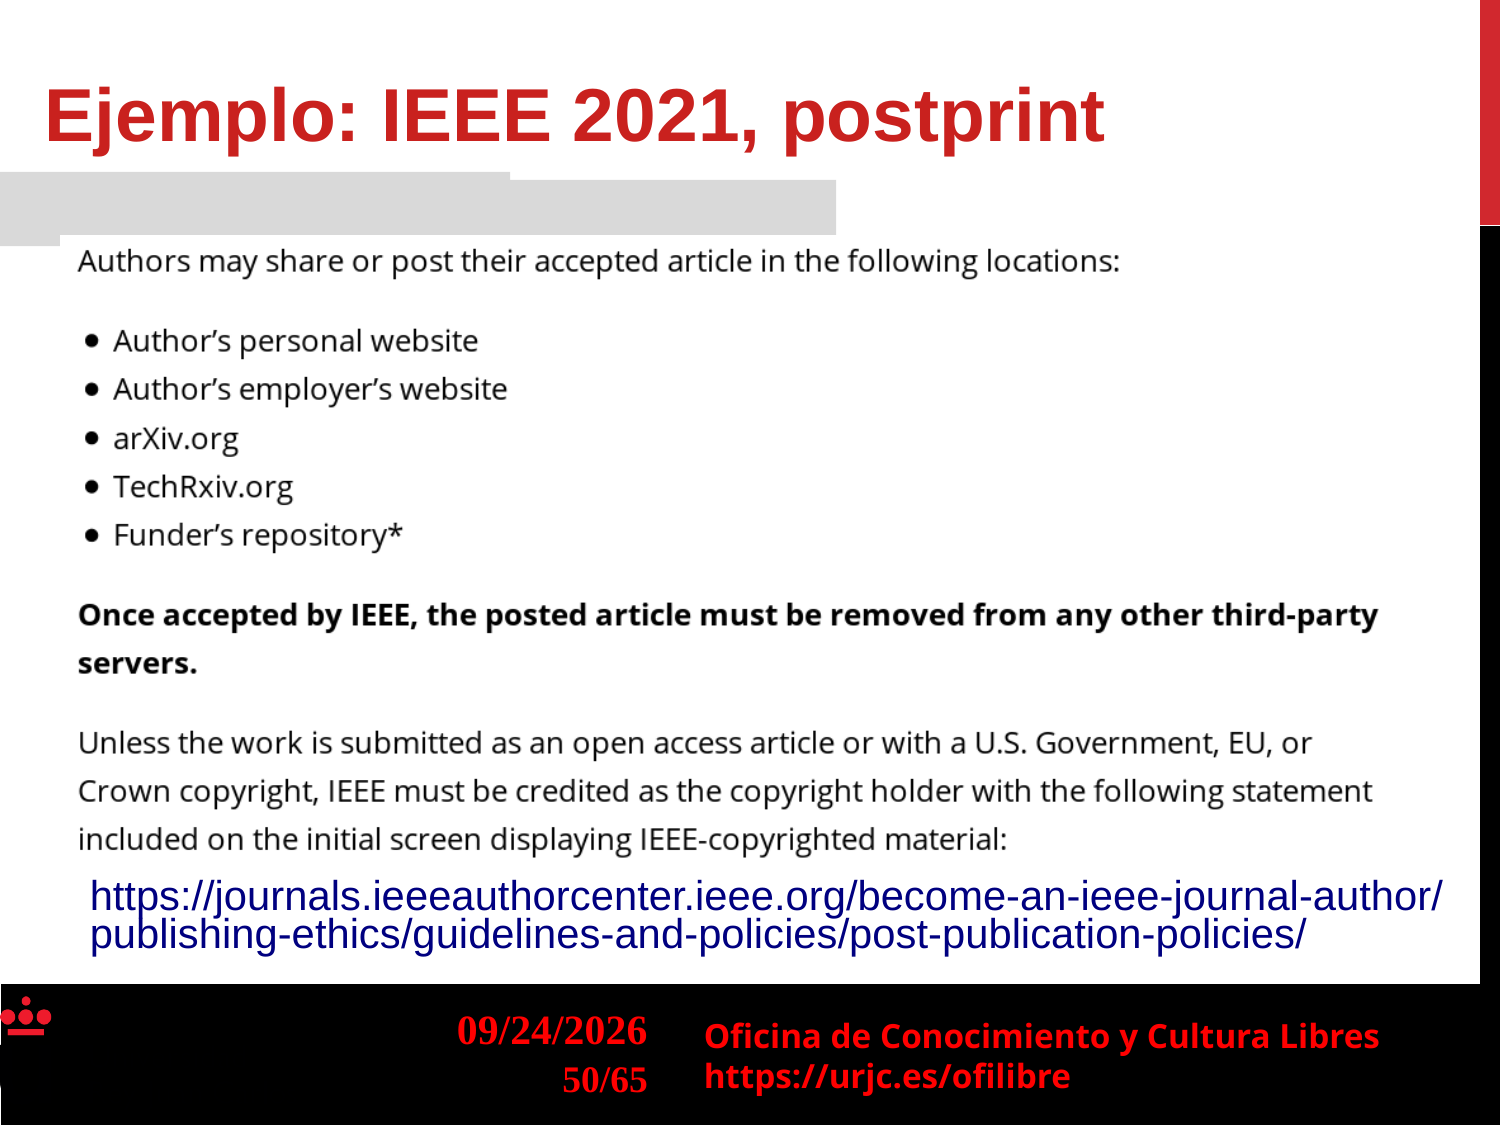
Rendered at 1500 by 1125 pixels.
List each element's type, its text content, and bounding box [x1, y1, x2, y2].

picture [60, 235, 1389, 865]
title [75, 15, 1425, 172]
text_box Ejemplo: IEEE 2021, postprint [30, 66, 1411, 249]
text_box [0, 171, 511, 238]
text_box https://journals.ieeeauthorcenter.ieee.org/become-an-ieee-journal-author/publishing-ethics/guidelines-and-policies/post-publication-policies/ [75, 865, 1479, 965]
